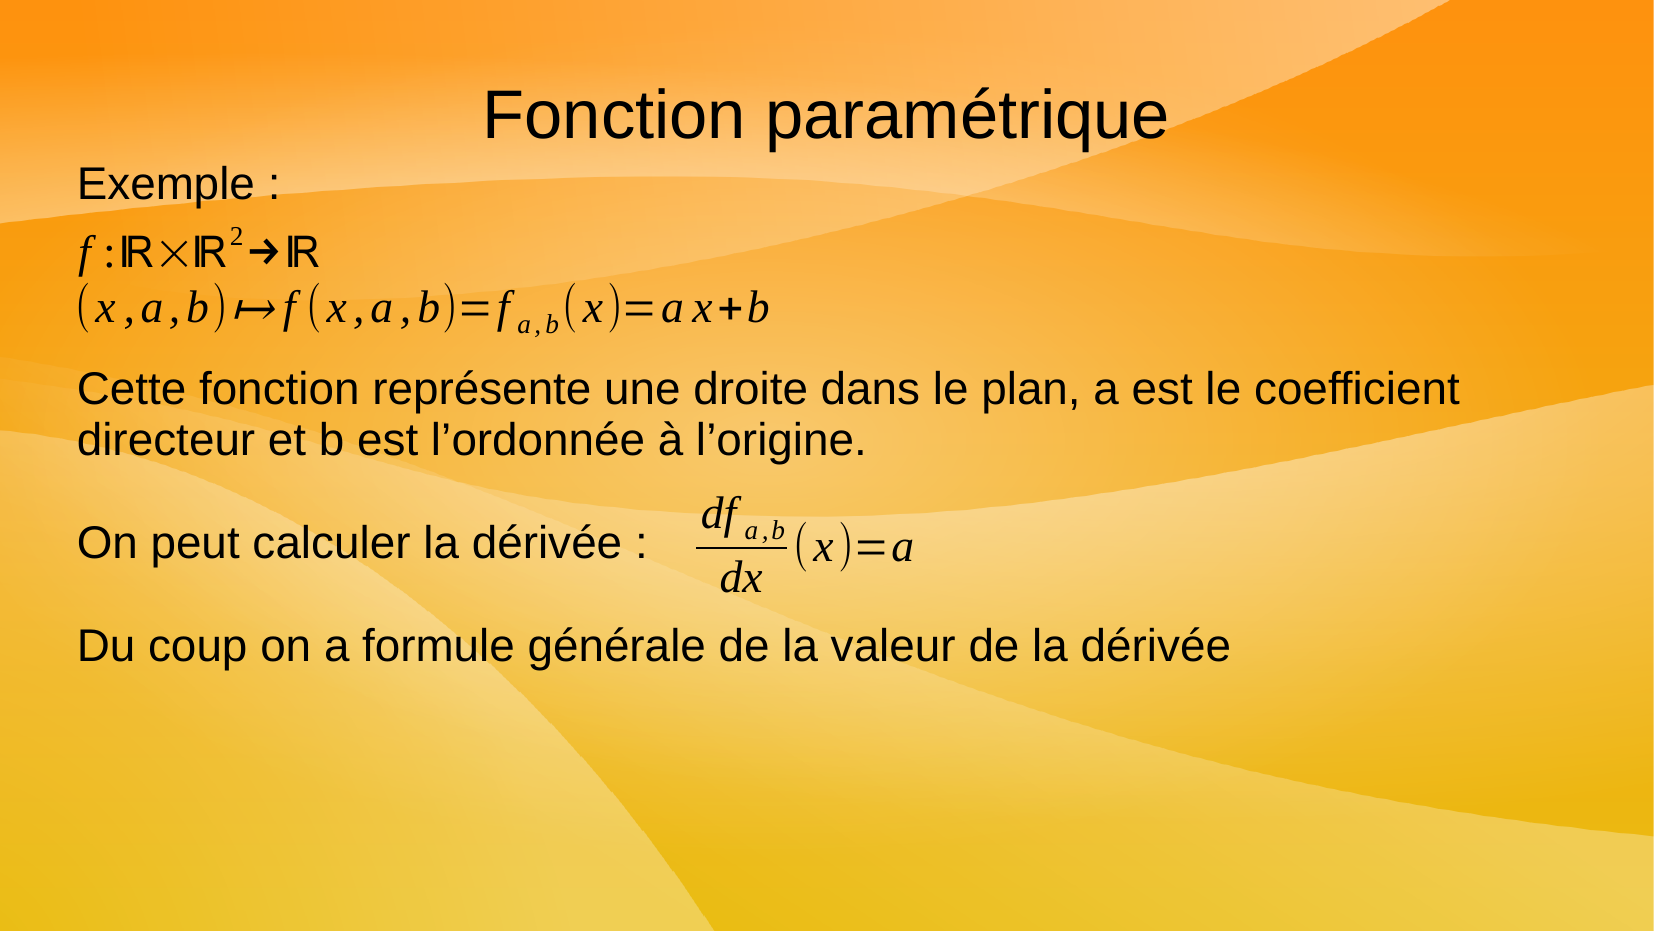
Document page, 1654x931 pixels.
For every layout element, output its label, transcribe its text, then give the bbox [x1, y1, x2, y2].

subtitle Exemple : Cette fonction représente une droite dans le plan, a est le coefficient directeur et b est l’ordonnée à l’origine. On peut calculer la dérivée : Du coup on a formule générale de la valeur de la dérivée [76, 158, 1565, 838]
picture [0, 0, 1654, 931]
title Fonction paramétrique [82, 37, 1571, 193]
chart [694, 487, 916, 603]
chart [75, 220, 771, 339]
